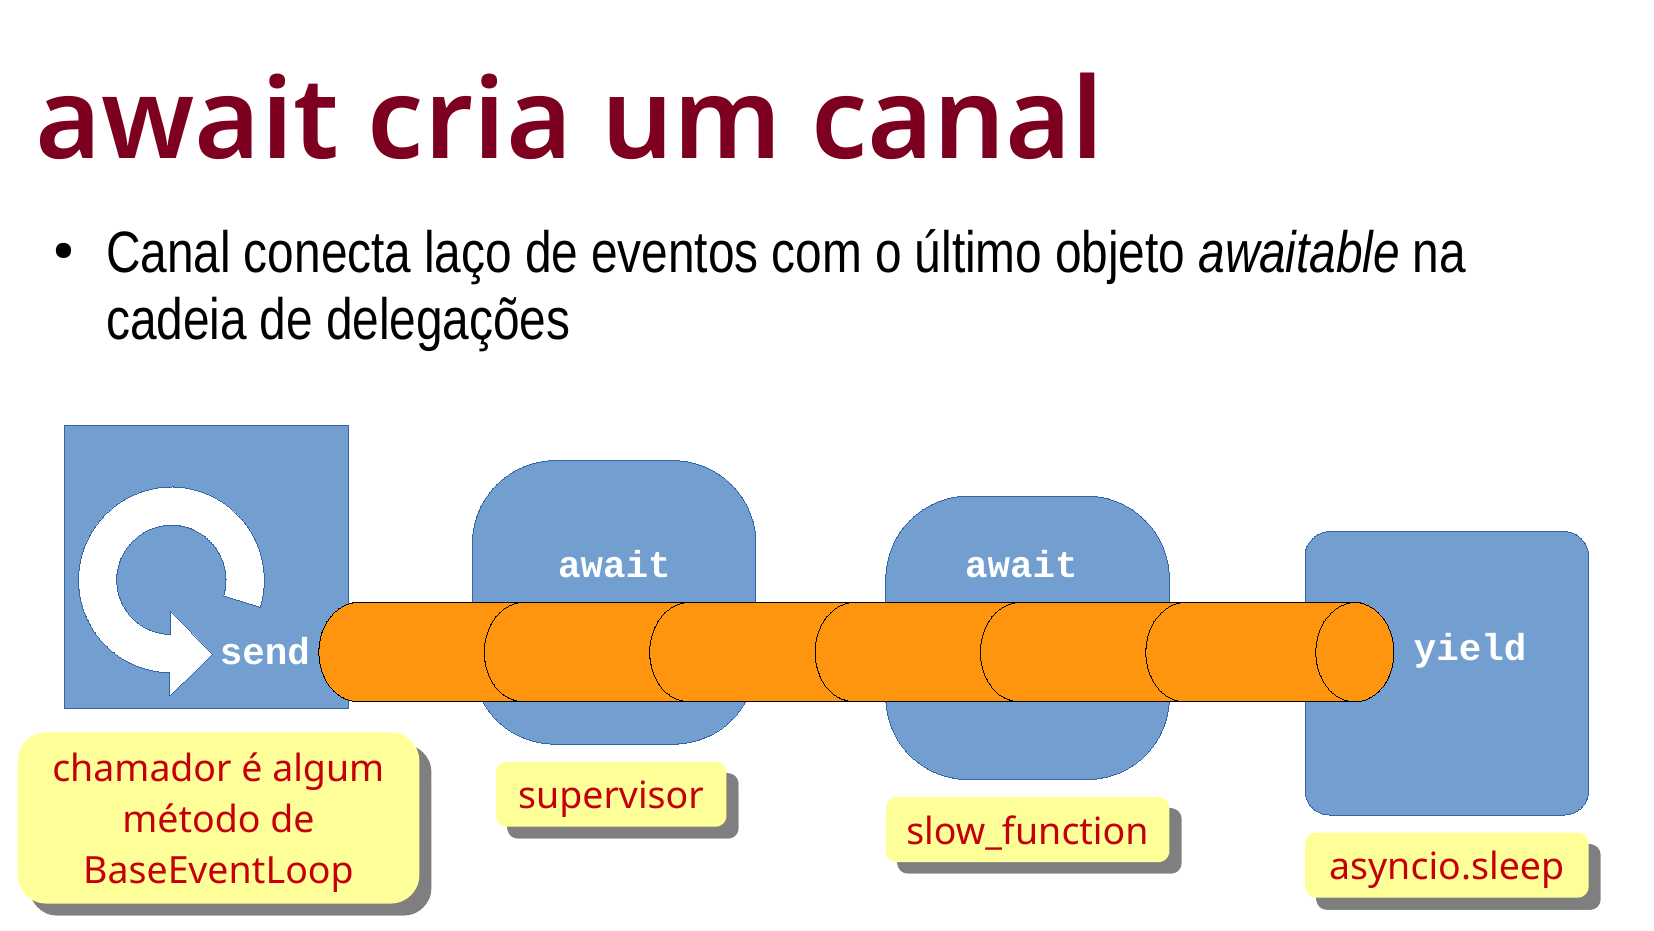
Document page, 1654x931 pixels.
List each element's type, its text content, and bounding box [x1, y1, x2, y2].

list Canal conecta laço de eventos com o último objeto awaitable na cadeia de delegações [35, 218, 1571, 693]
text_box slow_function [885, 797, 1170, 863]
text_box yield [1398, 622, 1542, 680]
title await cria um canal [35, 37, 1571, 193]
text_box chamador é algum método de BaseEventLoop [17, 732, 420, 904]
text_box await [950, 539, 1093, 597]
text_box send [205, 625, 325, 684]
text_box await [543, 539, 686, 597]
text_box [64, 425, 1589, 816]
text_box asyncio.sleep [1305, 832, 1589, 898]
text_box supervisor [496, 761, 727, 827]
